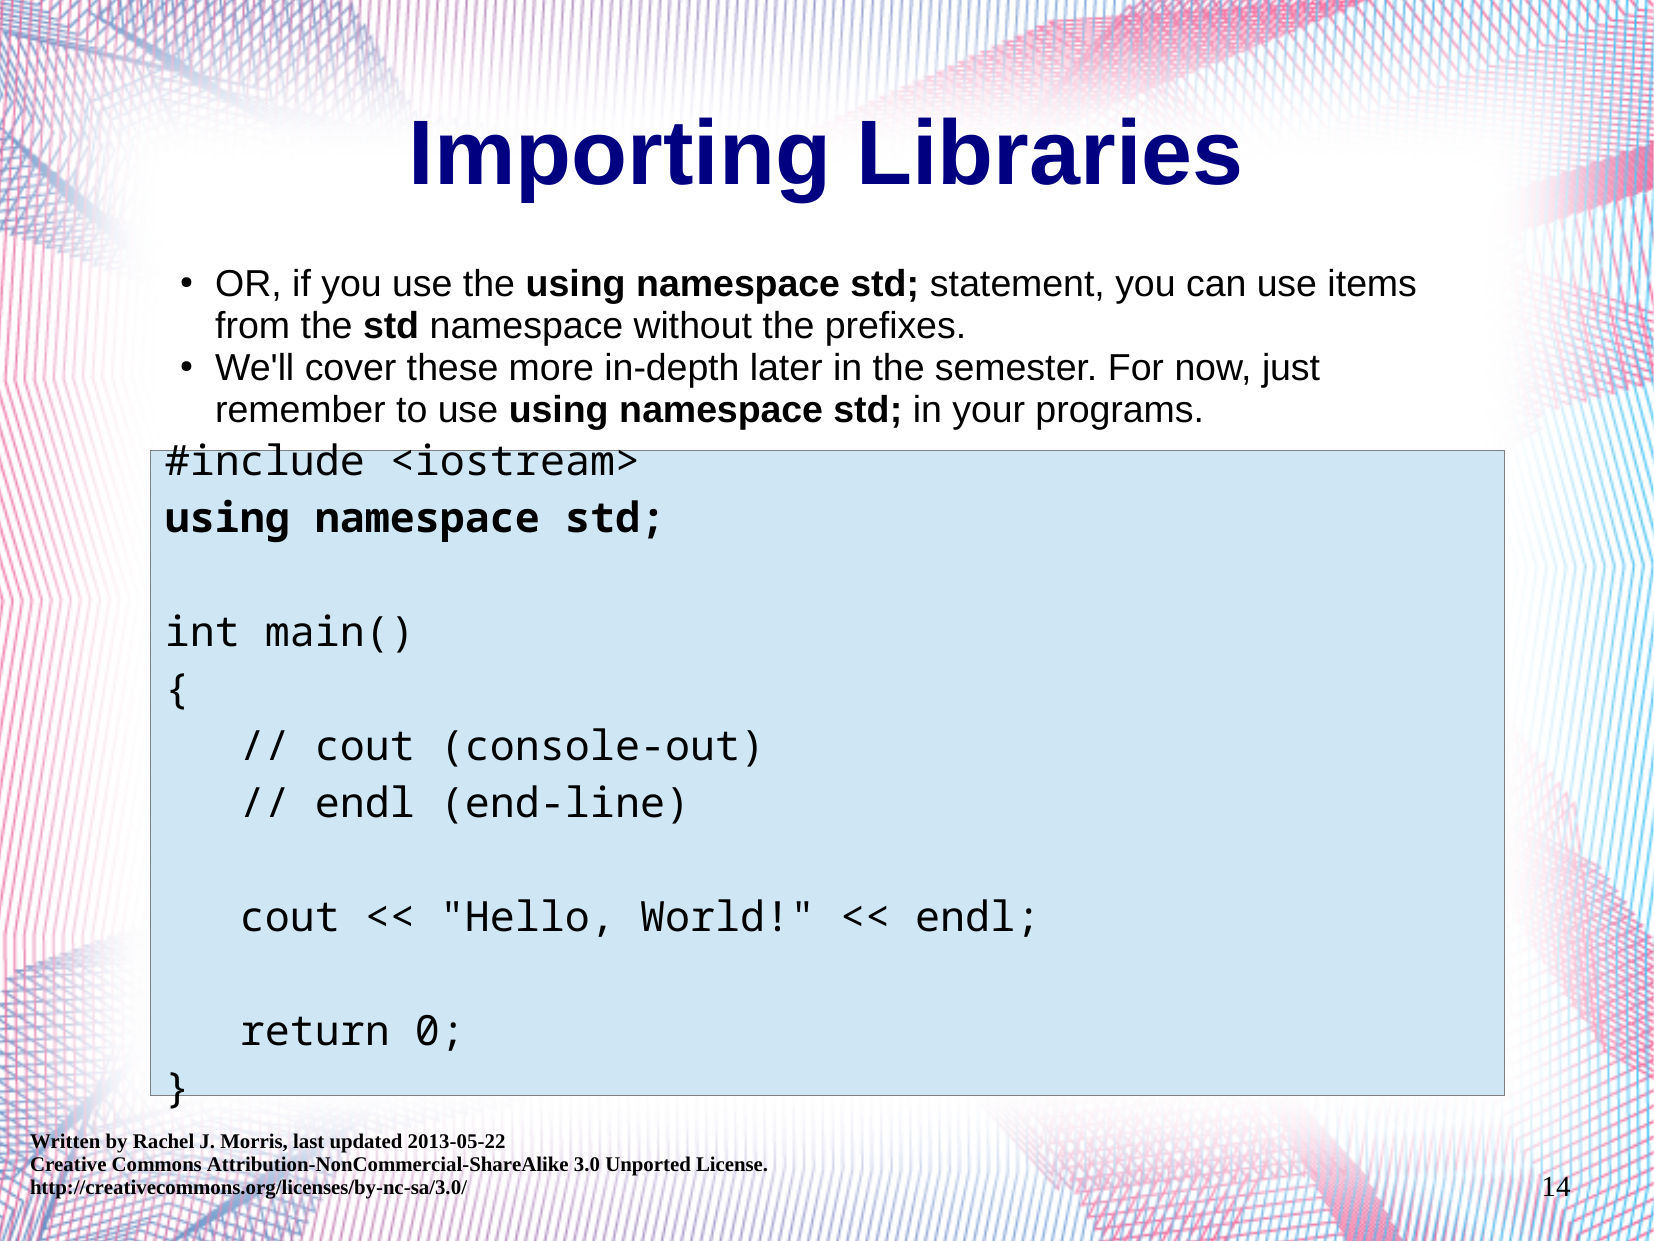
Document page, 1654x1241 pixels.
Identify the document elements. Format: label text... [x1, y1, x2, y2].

title Importing Libraries [82, 49, 1571, 257]
text_box OR, if you use the using namespace std; statement, you can use items from the std namespace without the prefixes. We'll cover these more in-depth later in the semester. For now, just remember to use using namespace std; in your programs. [165, 255, 1505, 439]
text_box #include <iostream> using namespace std; int main() { // cout (console-out) // endl (end-line) cout << "Hello, World!" << endl; return 0; } [150, 450, 1505, 1096]
picture [0, 0, 1654, 1241]
